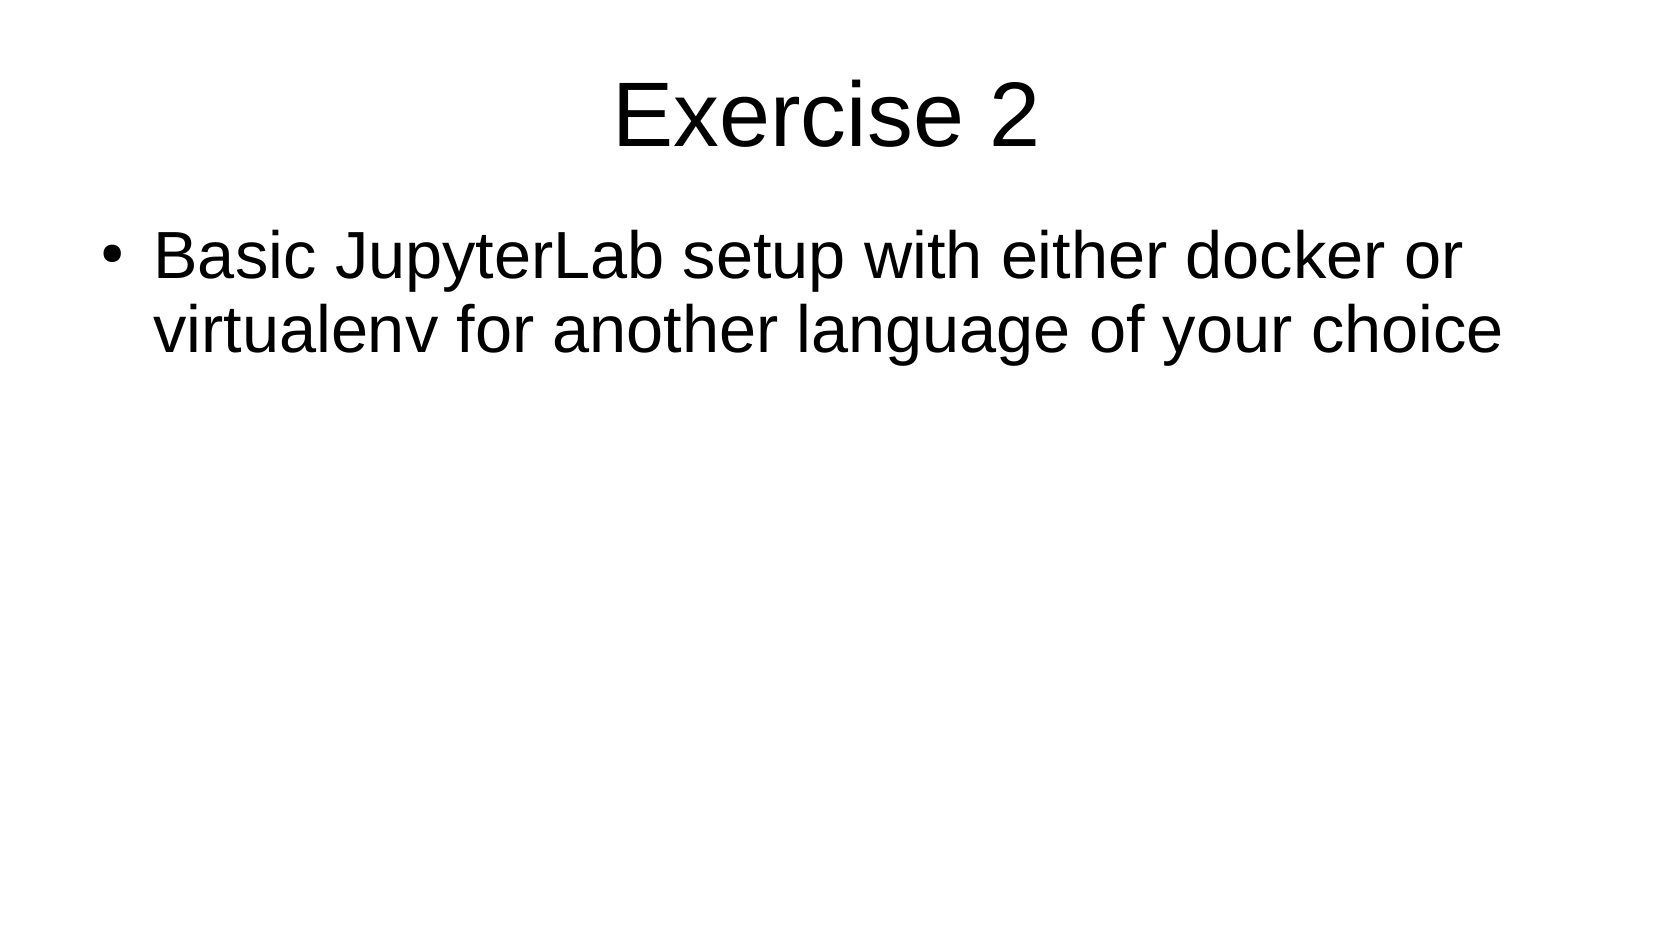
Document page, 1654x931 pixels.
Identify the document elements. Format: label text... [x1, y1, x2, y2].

list Basic JupyterLab setup with either docker or virtualenv for another language of your choice [82, 217, 1571, 758]
title Exercise 2 [82, 37, 1571, 193]
